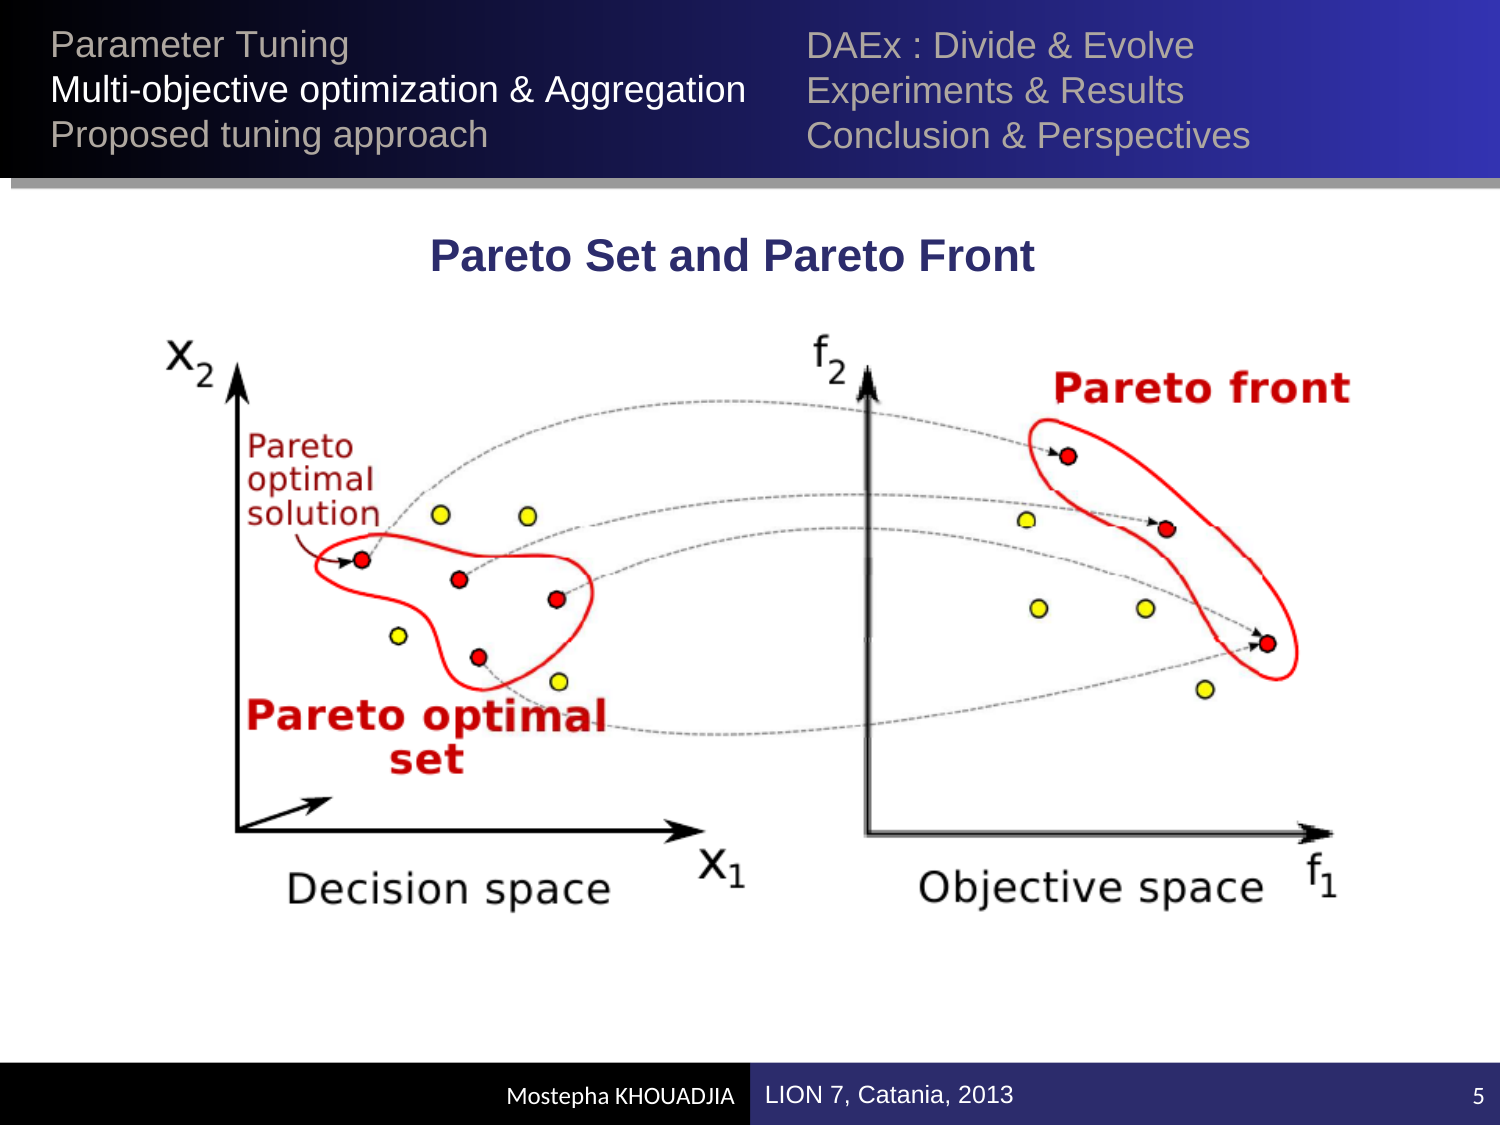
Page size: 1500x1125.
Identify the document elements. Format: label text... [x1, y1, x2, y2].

text_box DAEx : Divide & Evolve Experiments & Results Conclusion & Perspectives [791, 13, 1500, 164]
text_box Pareto Set and Pareto Front [117, 218, 1349, 339]
picture [129, 259, 1430, 957]
text_box Parameter Tuning Multi-objective optimization & Aggregation Proposed tuning approach [35, 12, 815, 519]
